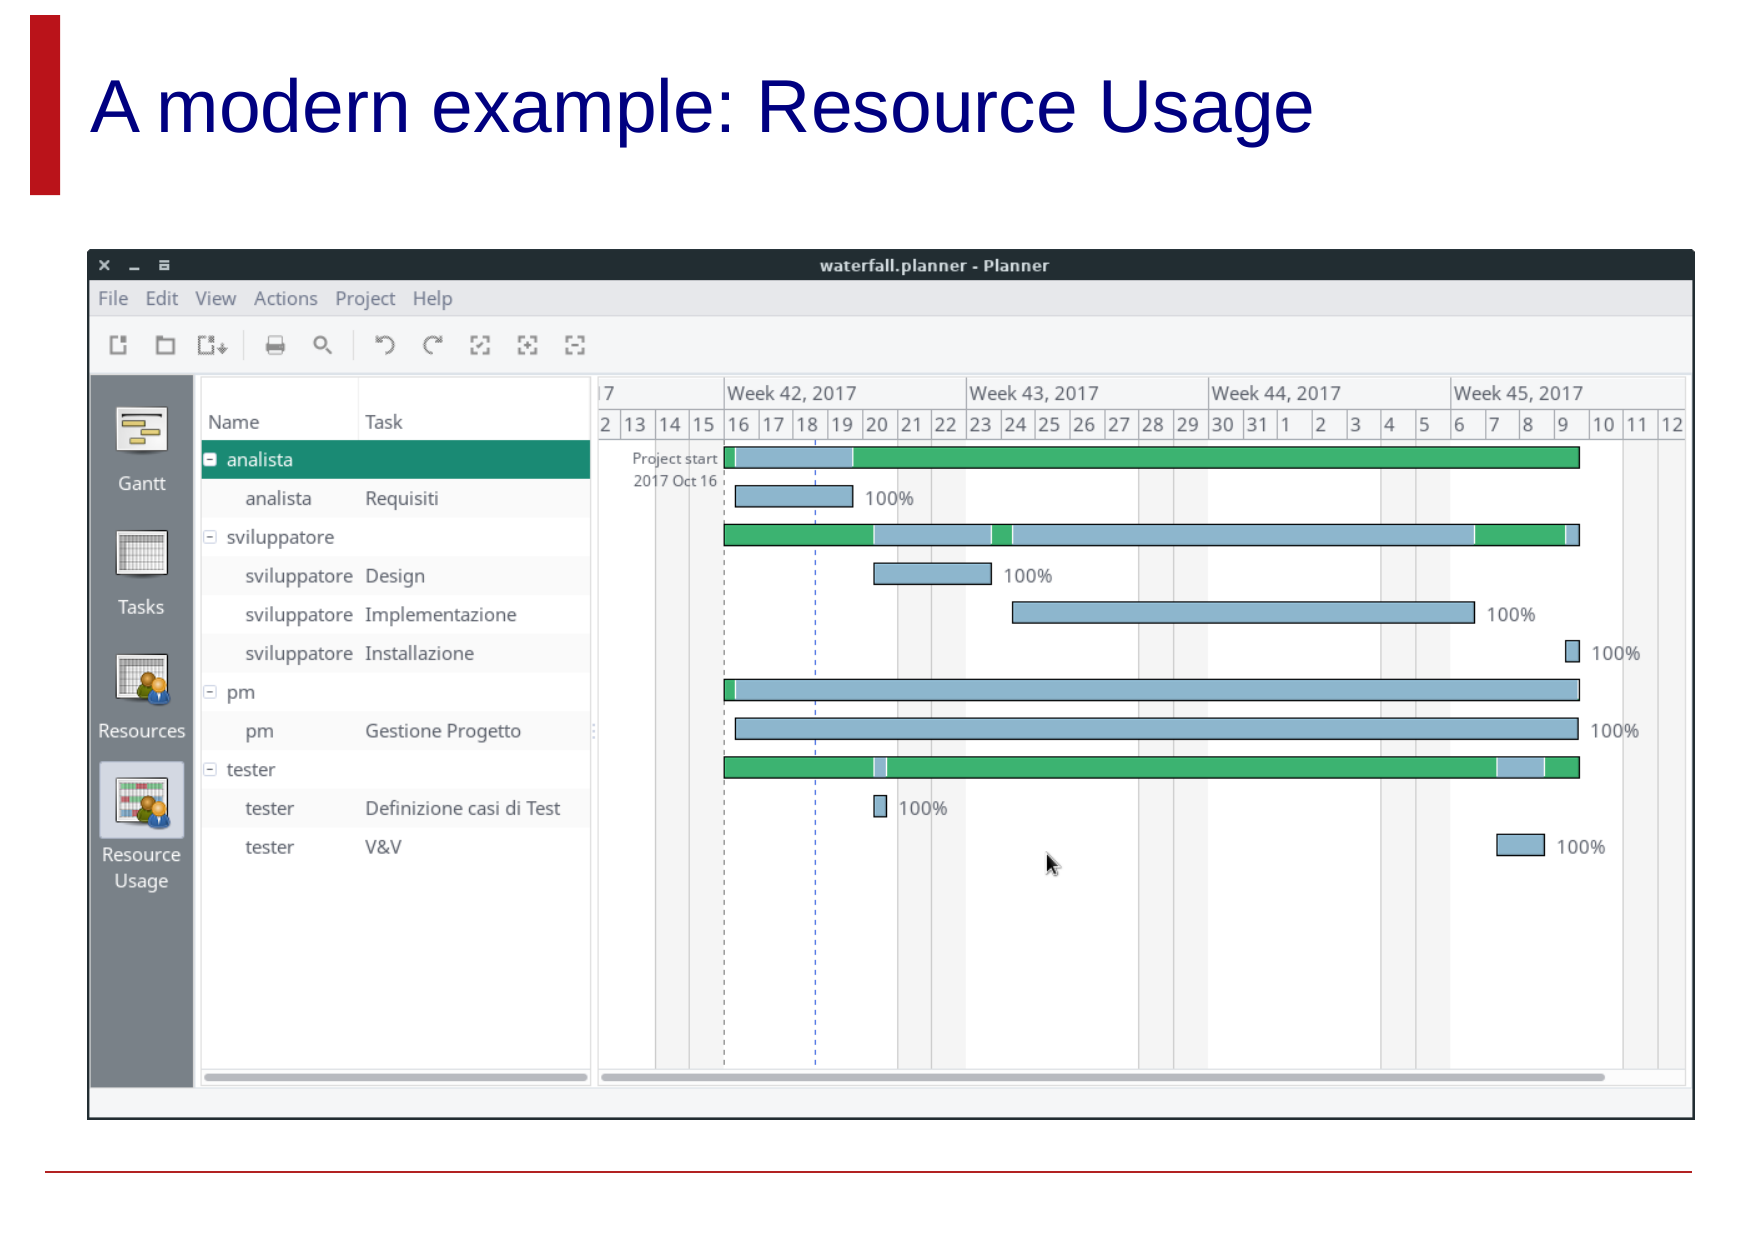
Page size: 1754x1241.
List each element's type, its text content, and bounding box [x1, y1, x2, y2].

picture [87, 239, 1695, 1130]
title A modern example: Resource Usage [90, 17, 1696, 196]
